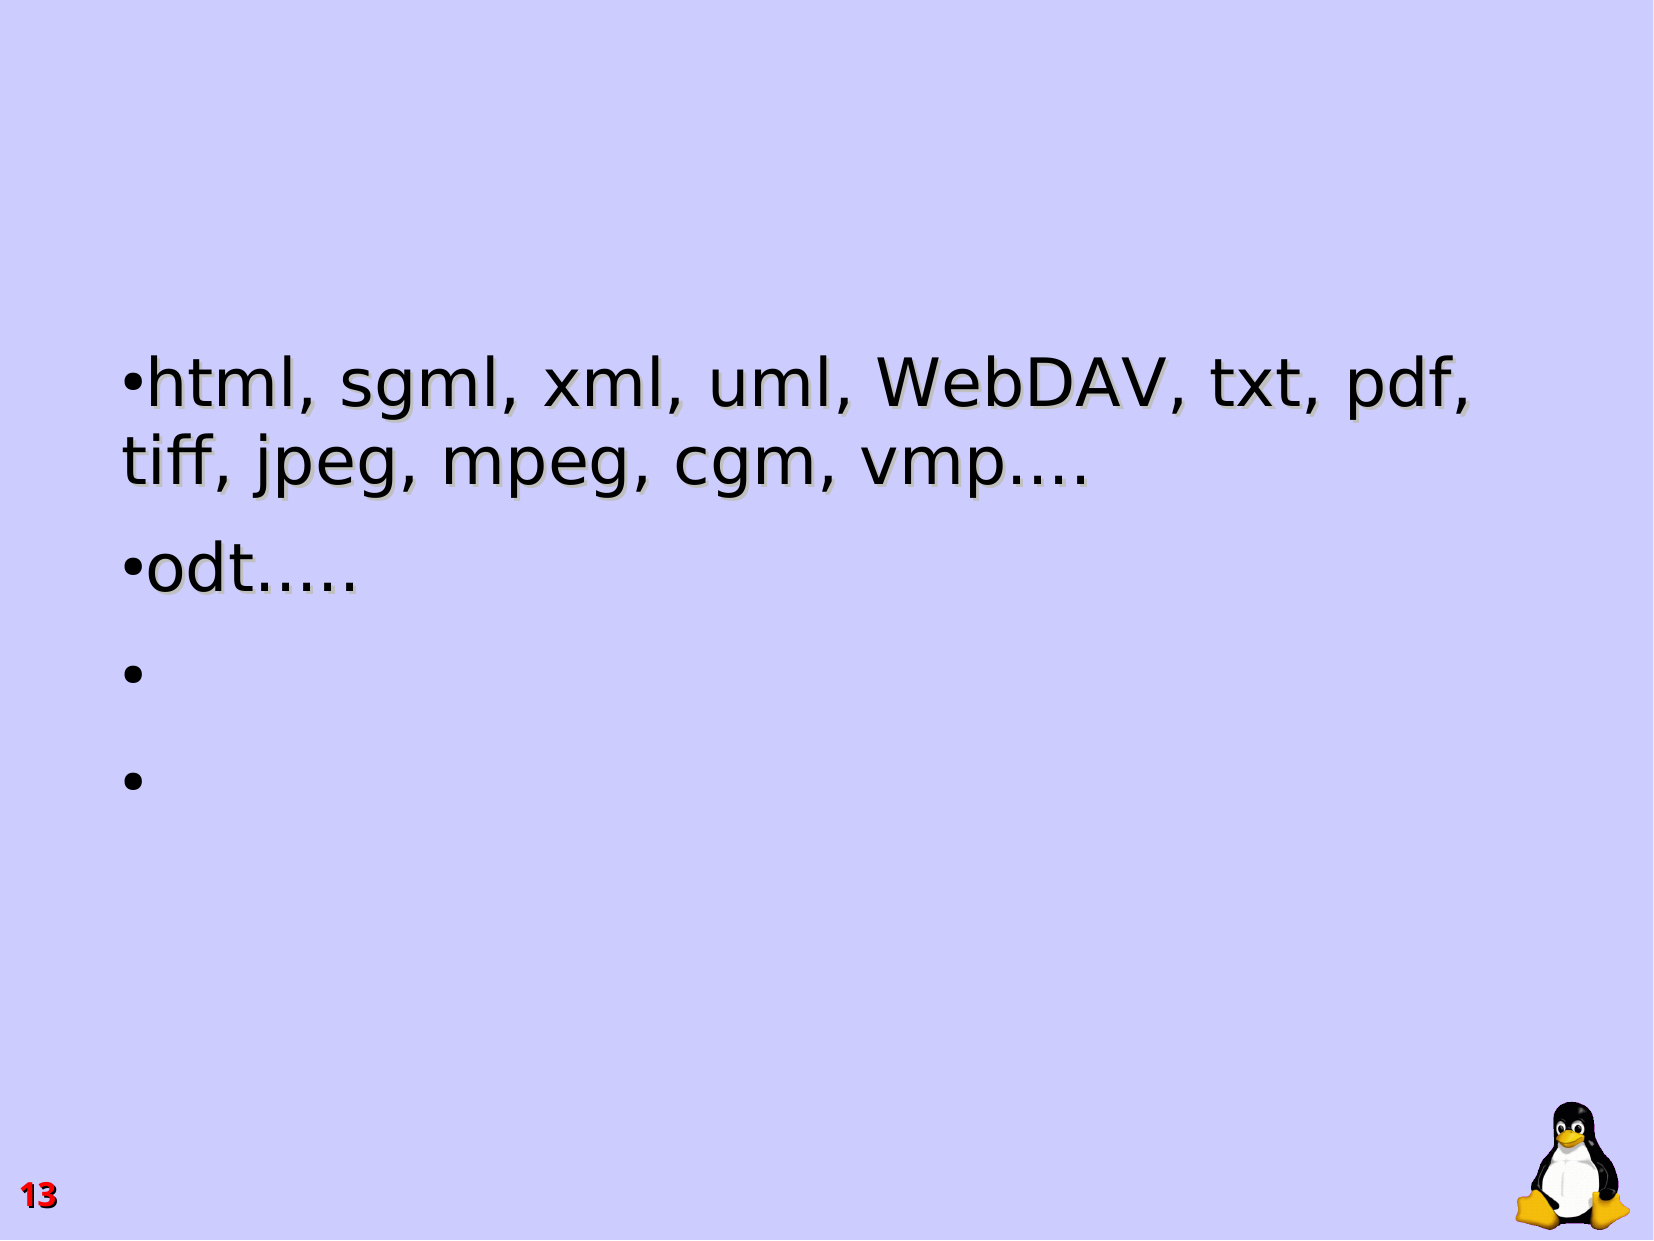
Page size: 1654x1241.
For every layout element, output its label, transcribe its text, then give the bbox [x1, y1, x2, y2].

picture [1504, 1086, 1654, 1241]
list html, sgml, xml, uml, WebDAV, txt, pdf, tiff, jpeg, mpeg, cgm, vmp.... odt..... [121, 344, 1534, 1127]
